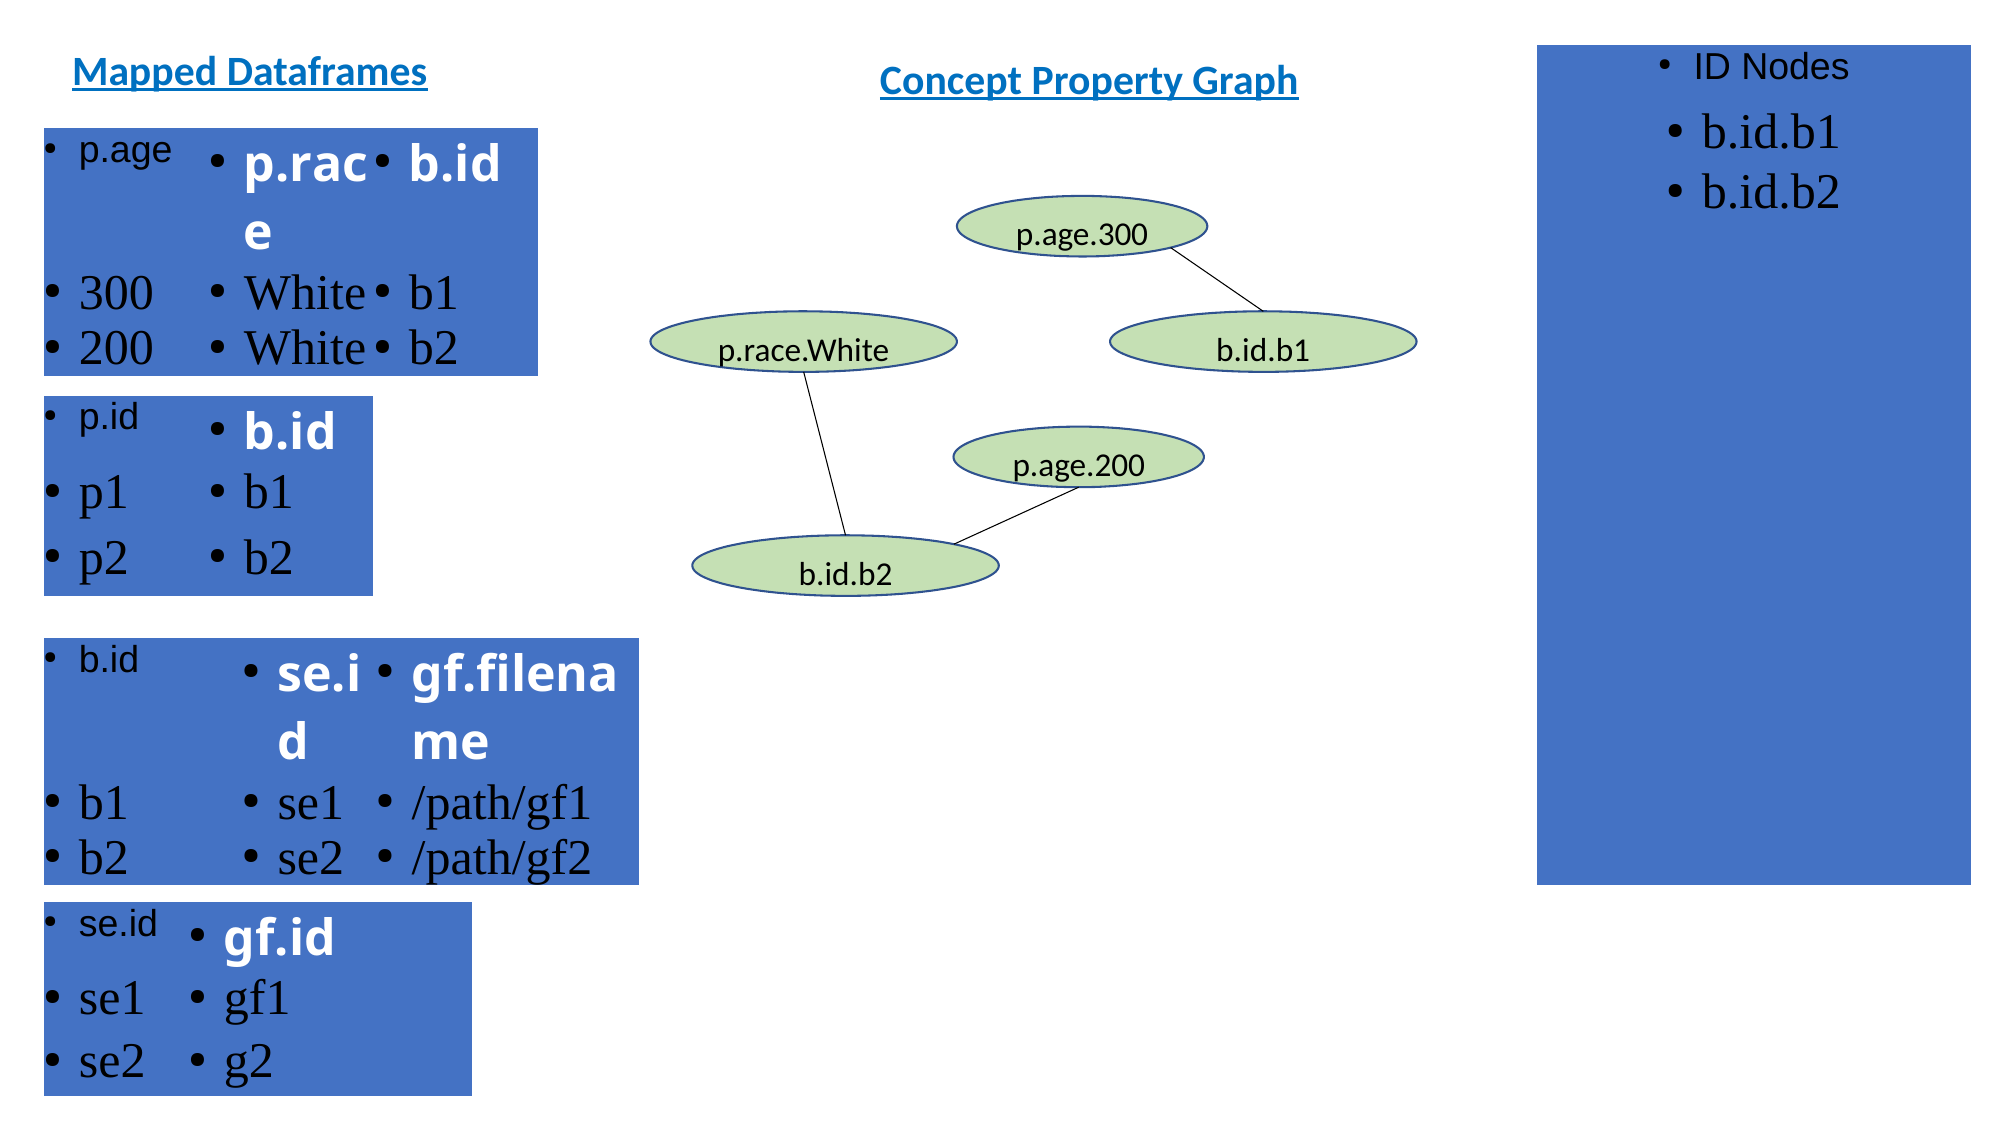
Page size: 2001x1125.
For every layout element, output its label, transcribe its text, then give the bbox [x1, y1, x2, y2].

table_cell [1537, 825, 1971, 885]
table_cell gf1 [189, 970, 472, 1033]
table_cell b1 [373, 265, 538, 320]
table_cell p1 [44, 464, 209, 530]
table_header b.id [373, 128, 538, 265]
table_cell [1537, 645, 1971, 705]
table_cell /path/gf1 [376, 775, 639, 830]
table_cell b1 [44, 775, 242, 830]
table_cell /path/gf2 [376, 830, 639, 885]
text_box Concept Property Graph [865, 45, 1318, 111]
table_cell 200 [44, 320, 209, 376]
table_cell /path/gf1 [433, 798, 444, 818]
text_box p.race.White [650, 311, 957, 372]
table_header se.id [242, 638, 376, 775]
table_cell [1537, 405, 1971, 465]
table_cell se1 [242, 775, 376, 830]
table_cell [1537, 585, 1971, 645]
table_cell [1537, 345, 1971, 405]
table_header p.age [44, 128, 209, 265]
text_box p.age.200 [953, 426, 1204, 488]
table_header p.id [44, 396, 209, 464]
table_cell se2 [44, 1033, 189, 1096]
text_box Mapped Dataframes [57, 36, 446, 102]
table_cell b.id.b2 [1537, 165, 1971, 225]
table_header ID Nodes [1537, 45, 1971, 105]
text_box b.id.b1 [1110, 311, 1417, 372]
text_box b.id.b2 [692, 535, 999, 596]
table_cell b1 [209, 464, 373, 530]
table_cell [1537, 765, 1971, 825]
table_cell White [209, 265, 373, 320]
text_box p.age.300 [956, 195, 1208, 257]
table_header p.race [209, 128, 373, 265]
table_cell g2 [189, 1033, 472, 1096]
table_cell b2 [373, 320, 538, 376]
table_cell se1 [44, 970, 189, 1033]
table_cell [1537, 705, 1971, 765]
table_header b.id [209, 396, 373, 464]
table_header b.id [44, 638, 242, 775]
table_cell [1537, 225, 1971, 285]
table_cell /path/gf2 [433, 853, 444, 873]
table_cell p2 [44, 530, 209, 596]
table_header se.id [44, 902, 189, 970]
table_header gf.filename [376, 638, 639, 775]
table_cell b.id.b1 [1537, 105, 1971, 165]
table_cell se2 [242, 830, 376, 885]
table_cell White [209, 320, 373, 376]
table_cell [1537, 465, 1971, 525]
table_cell [1537, 285, 1971, 345]
table_cell b2 [209, 530, 373, 596]
table_cell 300 [44, 265, 209, 320]
table_cell [1537, 525, 1971, 585]
table_header gf.id [189, 902, 472, 970]
table_cell b2 [44, 830, 242, 885]
